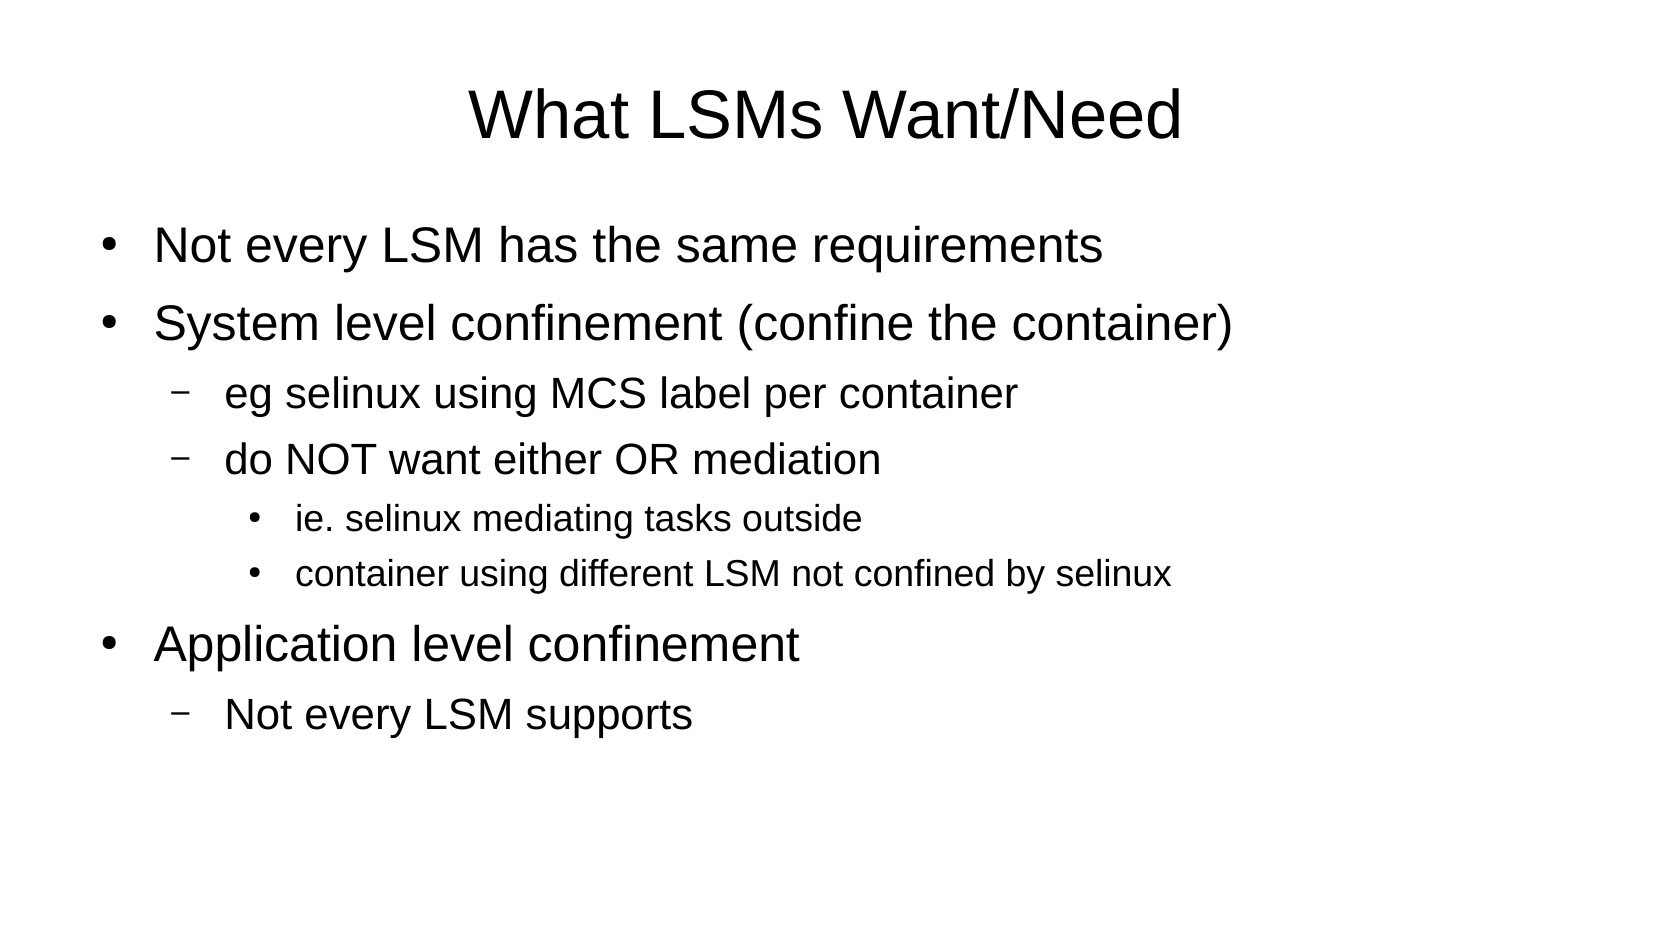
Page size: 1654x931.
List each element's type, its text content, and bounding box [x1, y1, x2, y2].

list Not every LSM has the same requirements System level confinement (confine the container) eg selinux using MCS label per container do NOT want either OR mediation ie. selinux mediating tasks outside container using different LSM not confined by selinux Application level confinement Not every LSM supports [82, 217, 1571, 758]
title What LSMs Want/Need [82, 37, 1571, 193]
